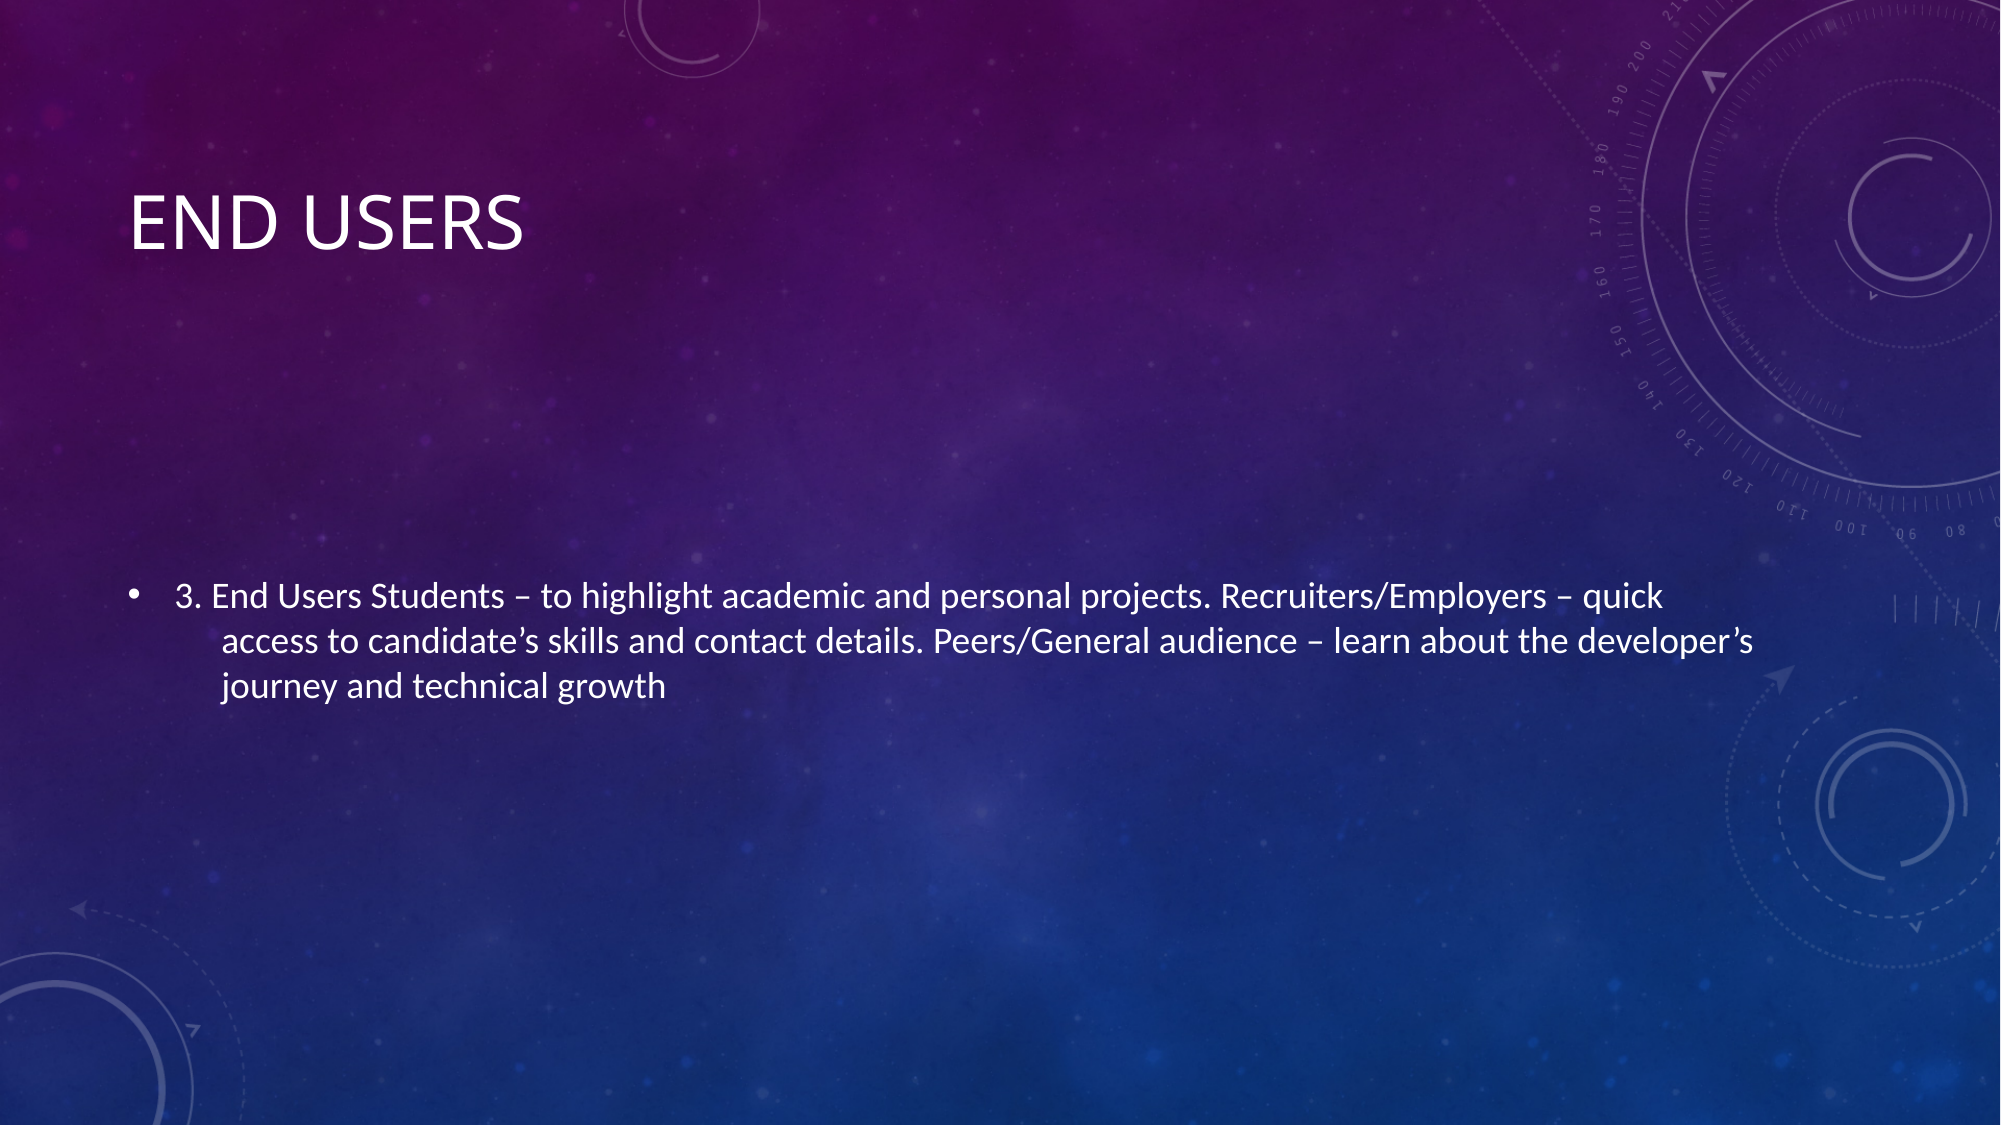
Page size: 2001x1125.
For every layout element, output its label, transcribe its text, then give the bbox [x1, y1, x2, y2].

title End users [112, 99, 1775, 338]
list 3. End Users Students – to highlight academic and personal projects. Recruiters/Employers – quick access to candidate’s skills and contact details. Peers/General audience – learn about the developer’s journey and technical growth [112, 338, 1775, 938]
